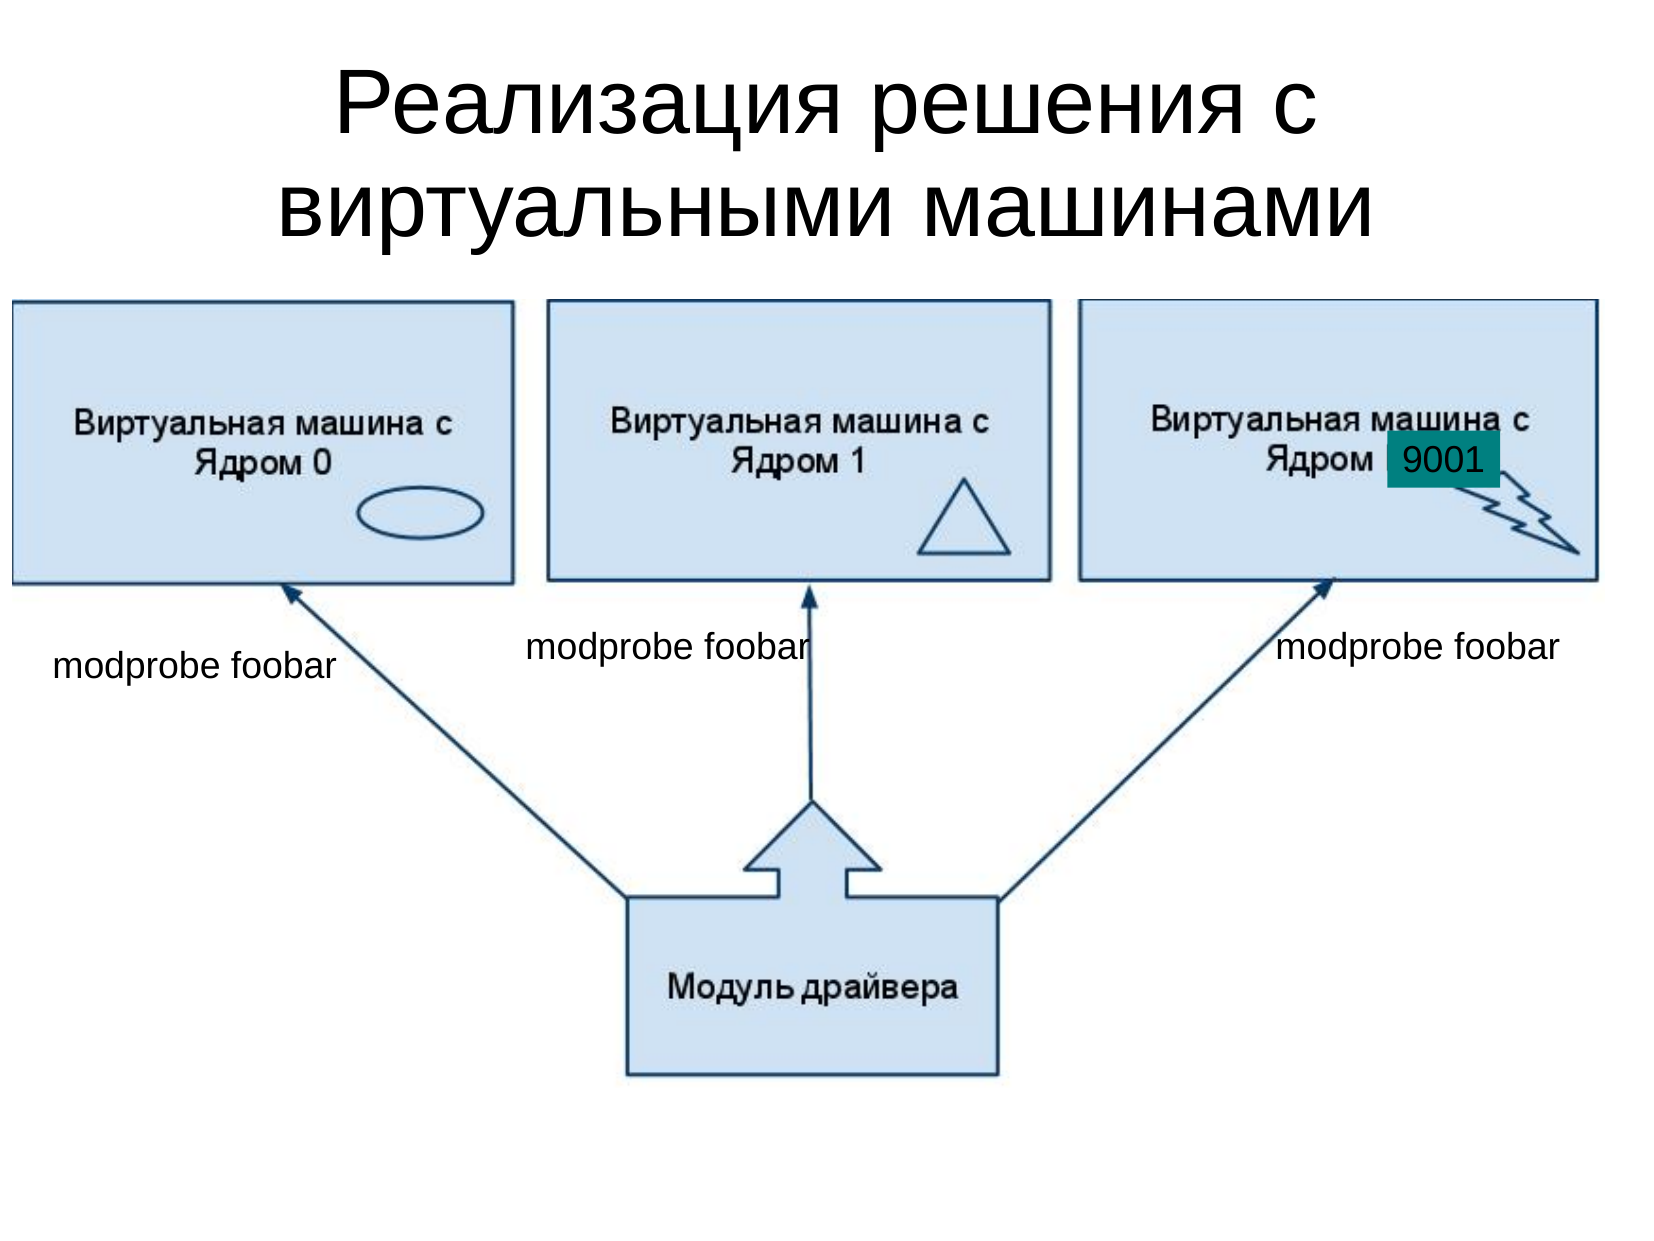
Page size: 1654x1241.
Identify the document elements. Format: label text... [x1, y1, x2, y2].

text_box 9001 [1387, 430, 1501, 488]
text_box modprobe foobar [1260, 618, 1576, 676]
text_box modprobe foobar [510, 618, 826, 676]
text_box modprobe foobar [37, 637, 352, 695]
picture [12, 299, 1605, 1088]
title Реализация решения с виртуальными машинами [82, 50, 1571, 256]
